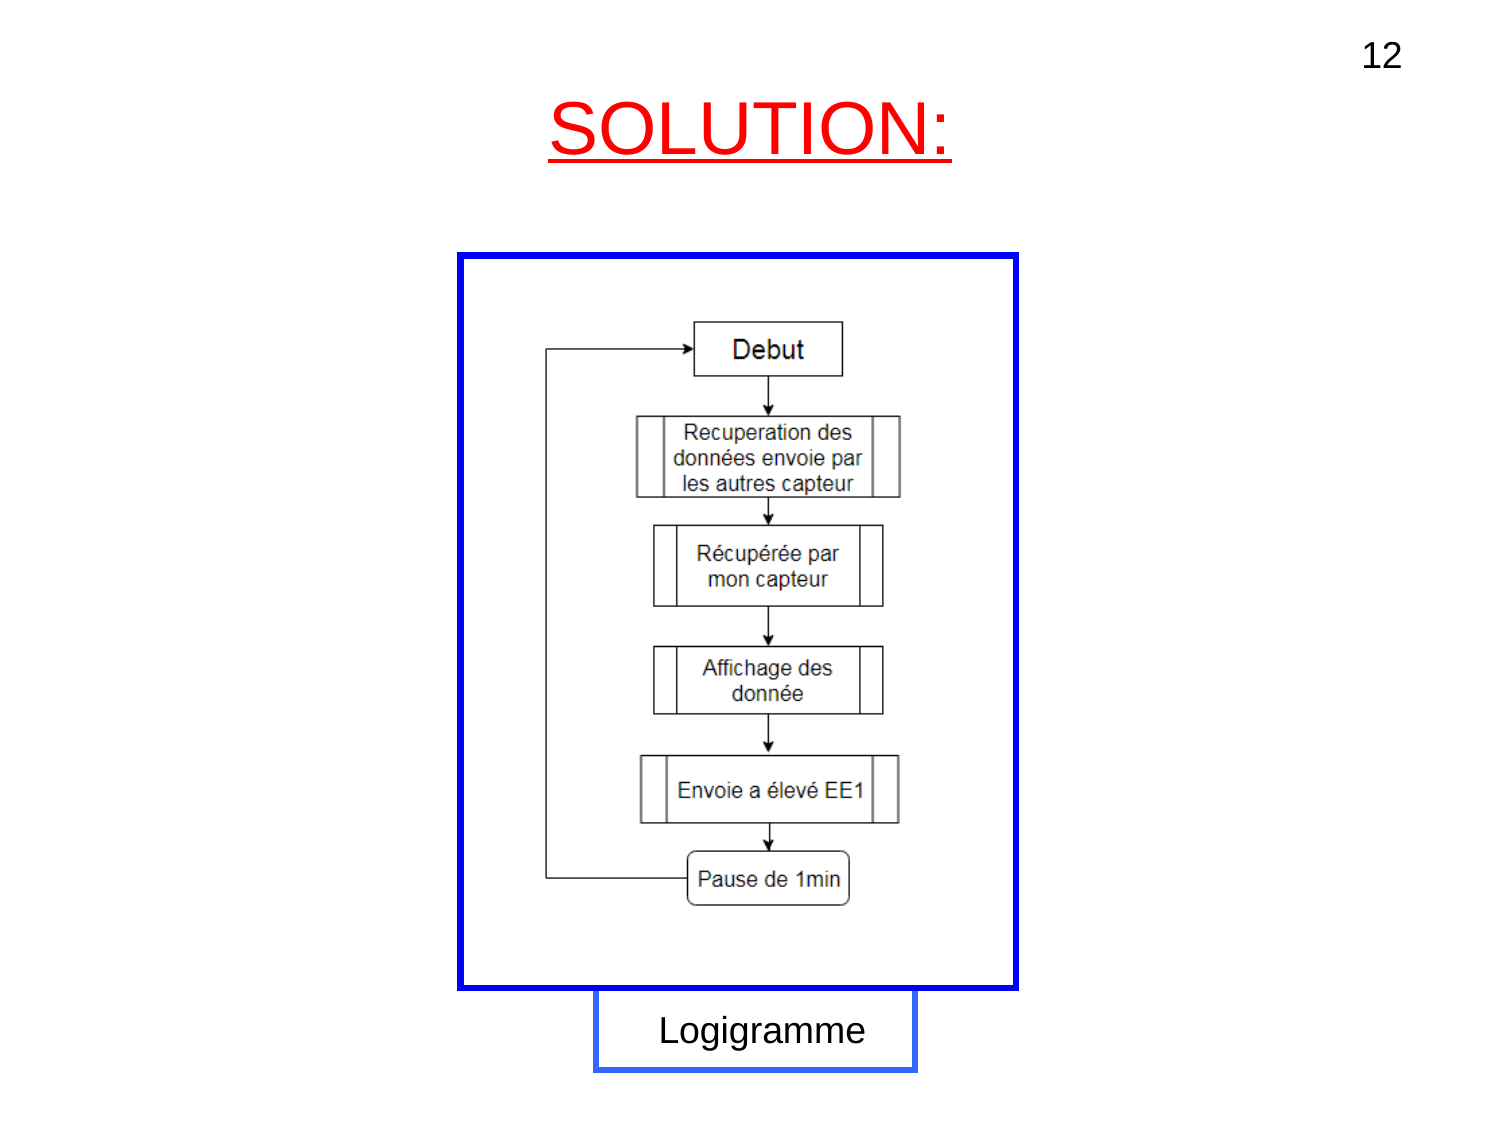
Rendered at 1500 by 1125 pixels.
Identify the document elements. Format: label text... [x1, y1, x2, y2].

text_box 12 [1346, 23, 1453, 84]
picture [516, 300, 951, 957]
text_box SOLUTION: [0, 71, 1500, 178]
text_box Logigramme [643, 998, 892, 1059]
